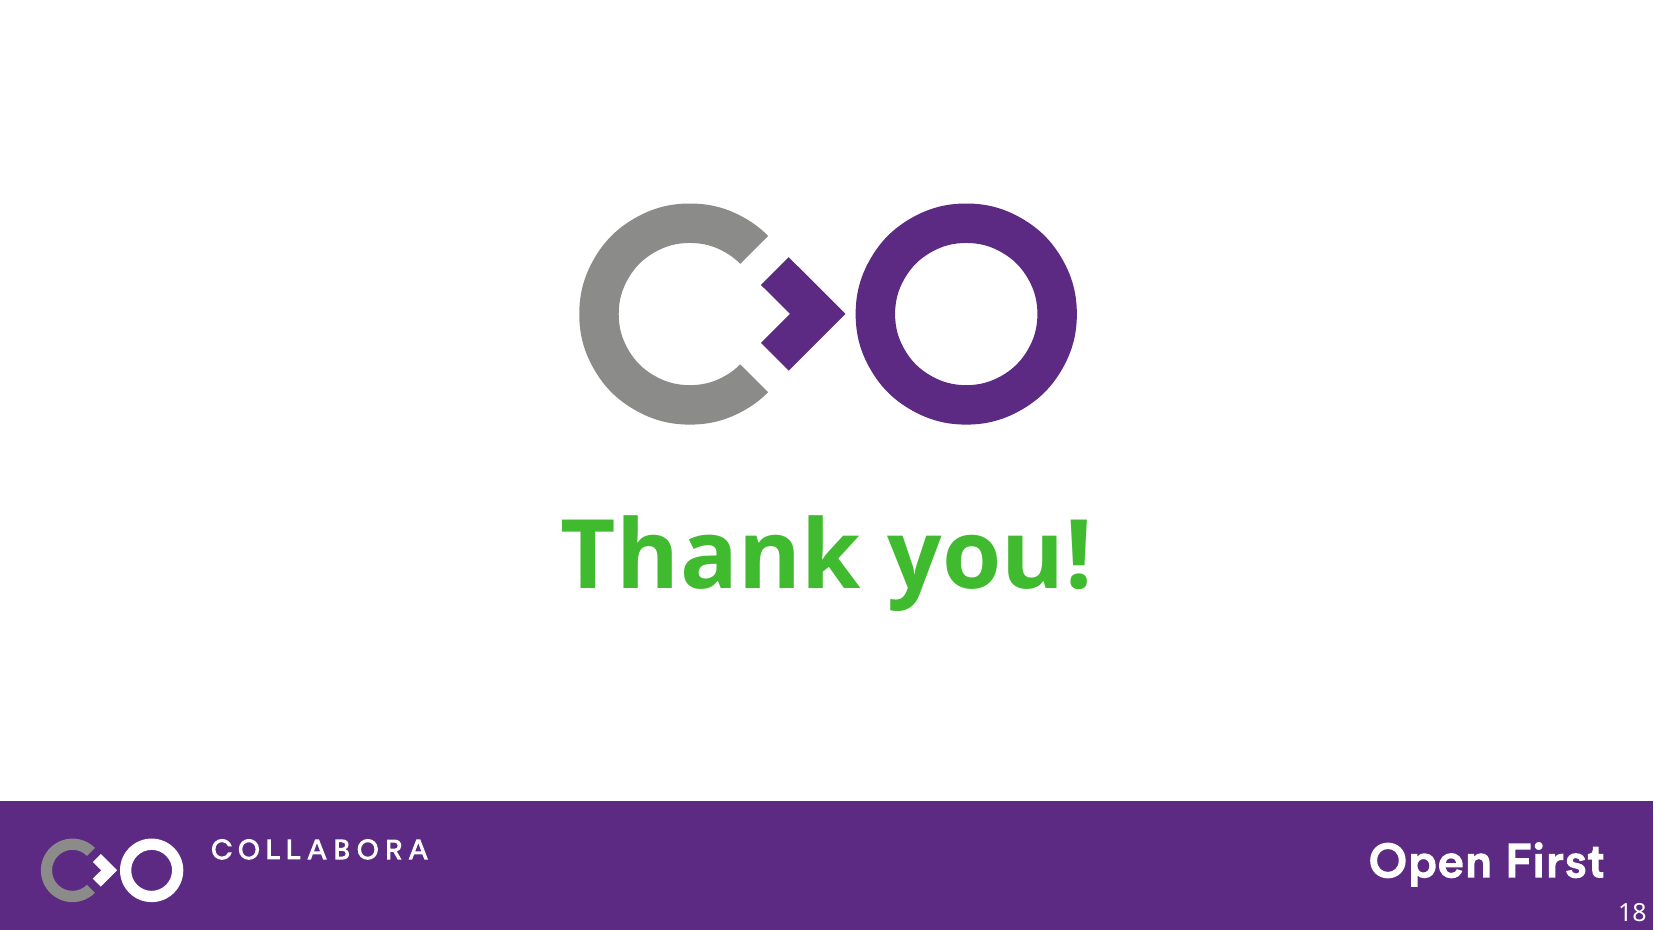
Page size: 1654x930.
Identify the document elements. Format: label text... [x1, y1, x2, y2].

text_box [579, 203, 769, 425]
text_box [760, 257, 846, 371]
text_box [855, 203, 1077, 425]
title Thank you! [41, 495, 1614, 609]
